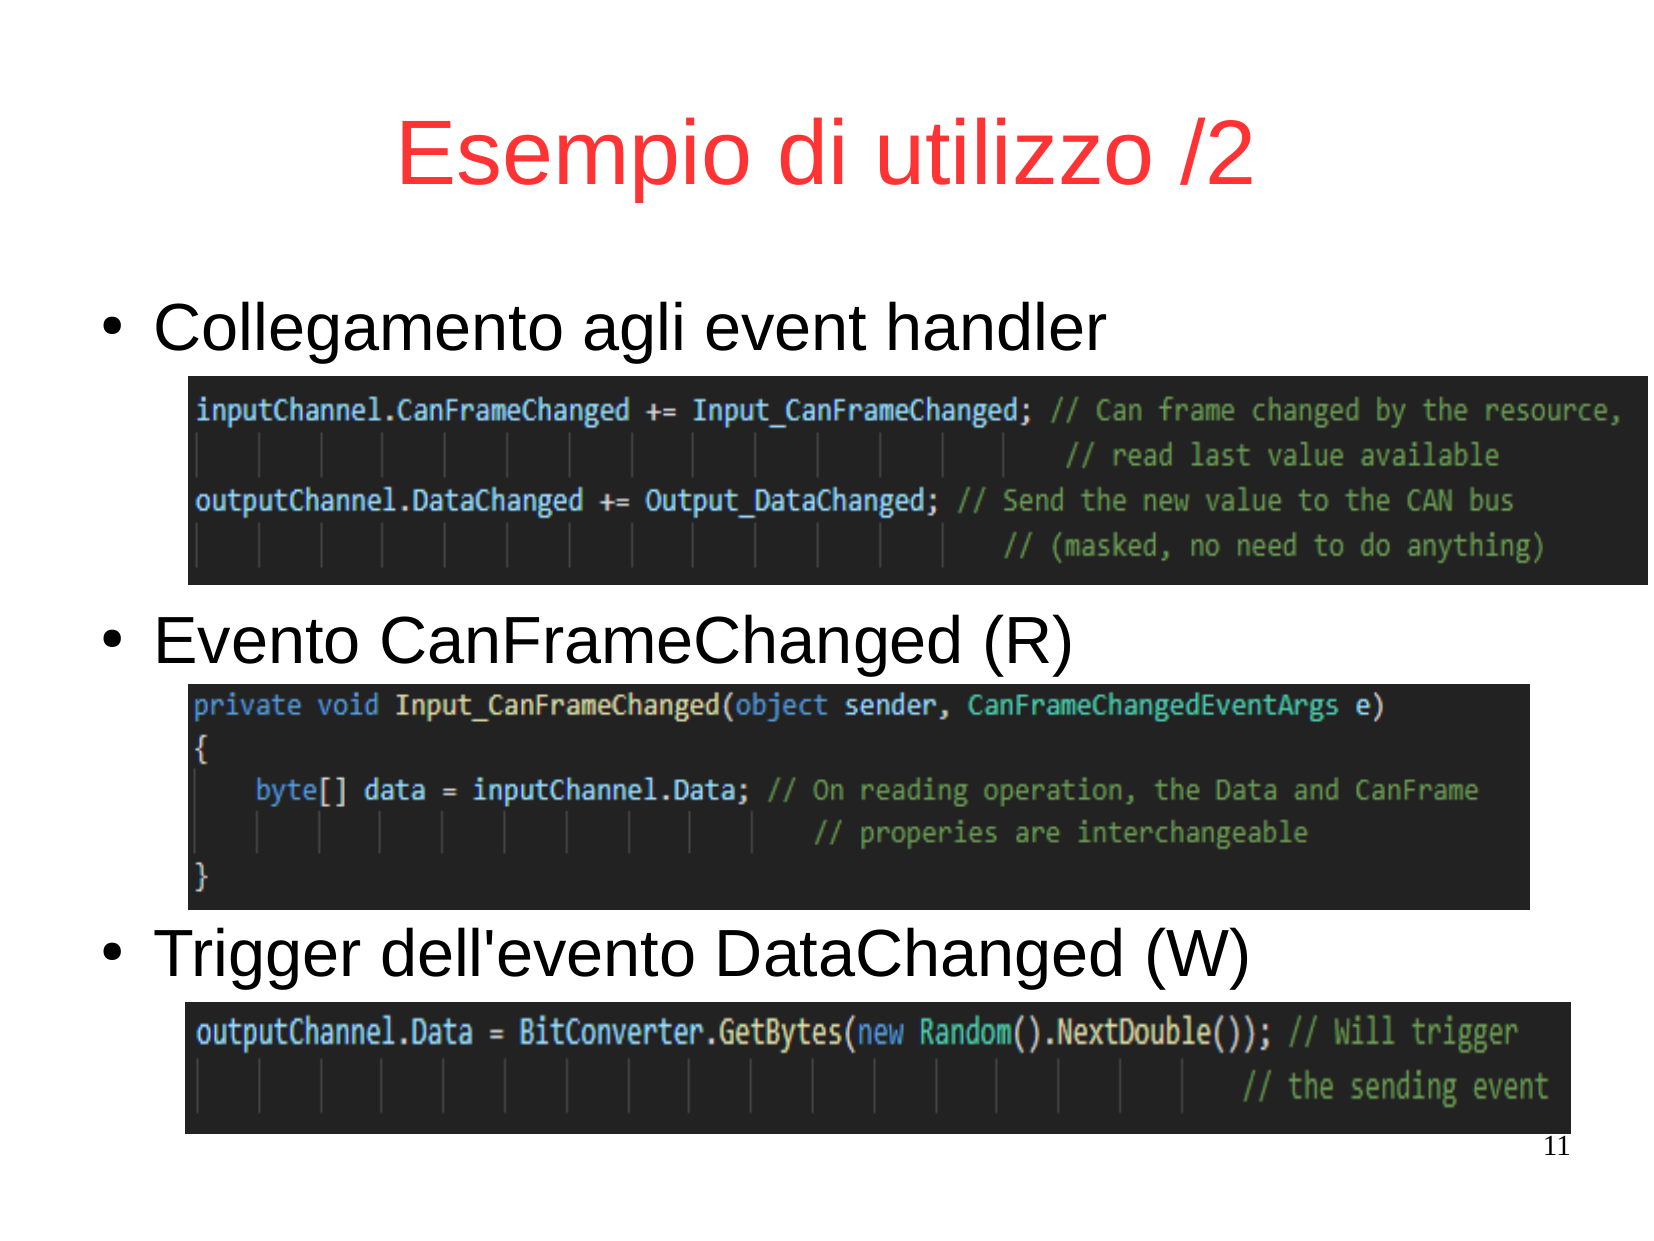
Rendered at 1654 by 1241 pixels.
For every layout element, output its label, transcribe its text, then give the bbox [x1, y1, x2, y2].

picture [188, 376, 1648, 585]
picture [188, 684, 1530, 910]
title Esempio di utilizzo /2 [82, 49, 1571, 257]
picture [185, 1002, 1571, 1134]
list Collegamento agli event handler Evento CanFrameChanged (R) Trigger dell'evento DataChanged (W) [82, 290, 1571, 1109]
